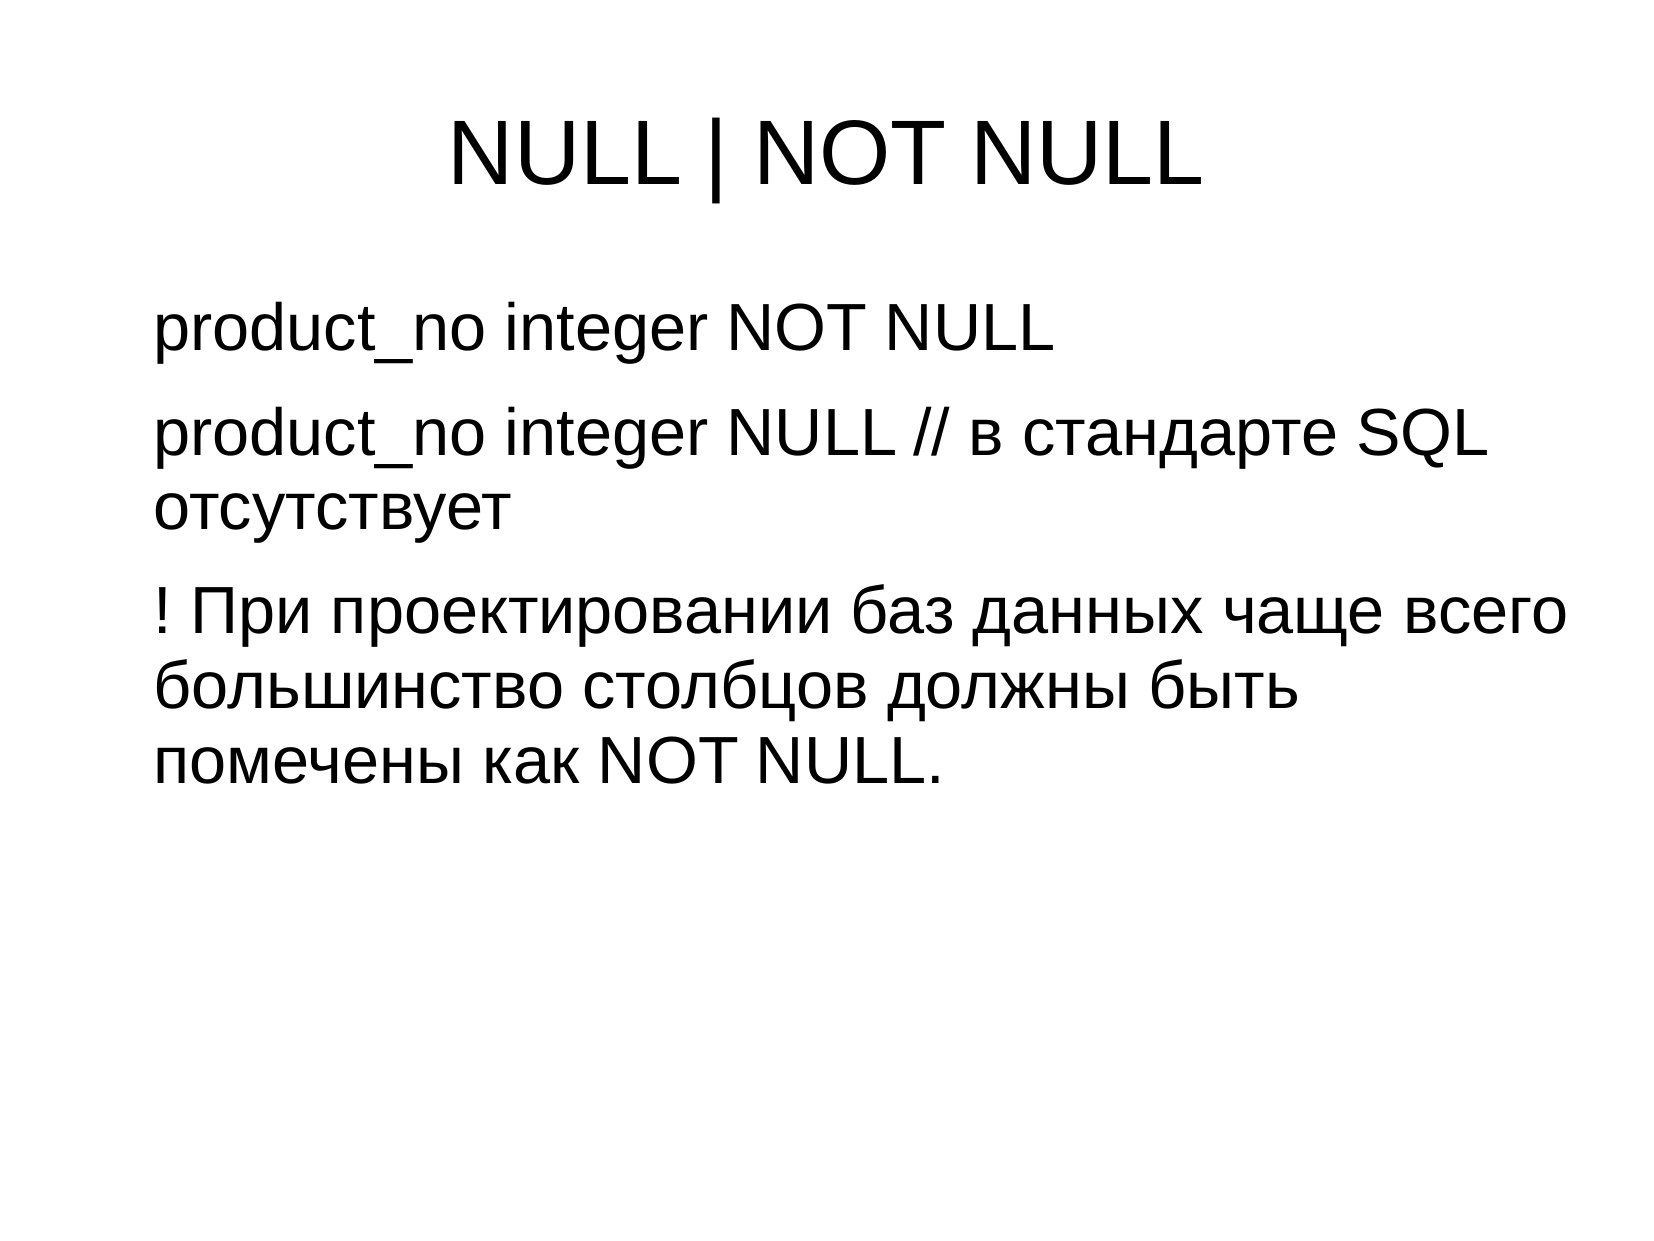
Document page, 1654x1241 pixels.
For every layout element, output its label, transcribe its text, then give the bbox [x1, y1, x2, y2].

list product_no integer NOT NULL product_no integer NULL // в стандарте SQL отсутствует ! При проектировании баз данных чаще всего большинство столбцов должны быть помечены как NOT NULL. [82, 290, 1571, 1010]
title NULL | NOT NULL [82, 49, 1571, 257]
